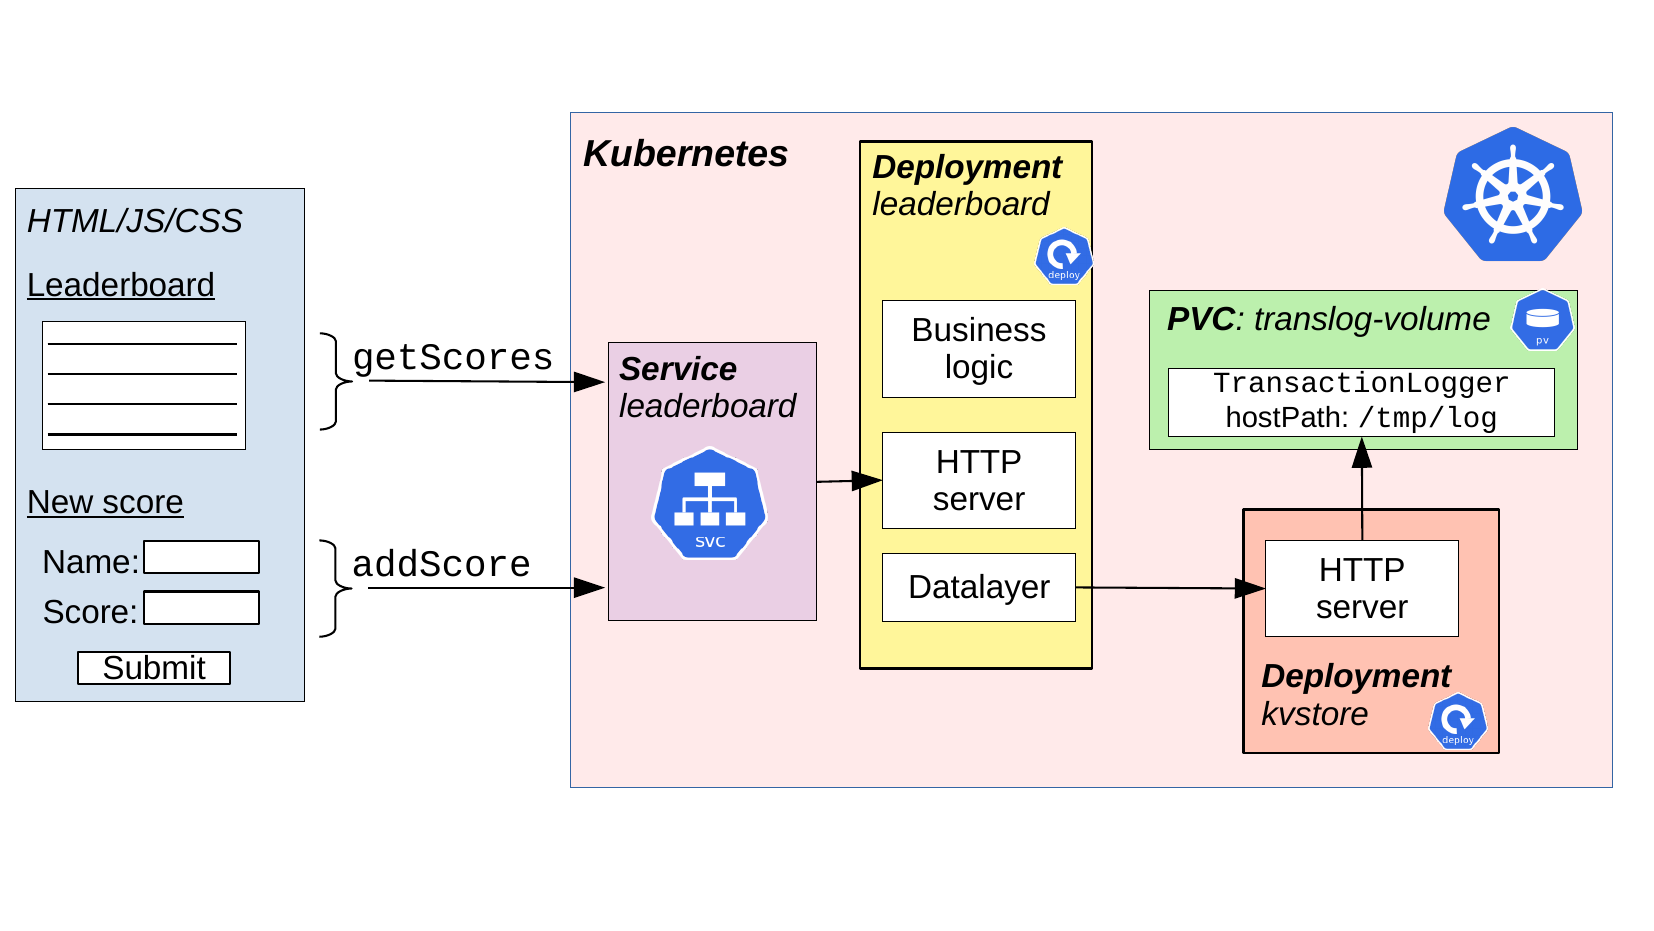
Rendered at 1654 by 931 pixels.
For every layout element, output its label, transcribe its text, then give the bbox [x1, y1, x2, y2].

text_box Submit [78, 652, 231, 685]
text_box New score [12, 476, 238, 561]
text_box Submit [147, 663, 156, 677]
text_box HTTP server [1265, 540, 1459, 637]
text_box Deployment kvstore [1246, 650, 1476, 743]
text_box Service leaderboard [604, 342, 829, 435]
picture [1034, 227, 1094, 285]
picture [1428, 692, 1488, 750]
text_box HTML/JS/CSS [12, 194, 270, 248]
text_box Leaderboard [12, 259, 238, 344]
picture [1510, 288, 1575, 351]
text_box Score: [27, 586, 157, 663]
picture [651, 446, 768, 560]
text_box Deployment leaderboard [857, 141, 1366, 234]
text_box Kubernetes [568, 125, 1077, 217]
text_box [15, 188, 305, 702]
text_box Business logic [882, 300, 1076, 398]
text_box Name: [27, 535, 156, 586]
text_box TransactionLogger hostPath: /tmp/log [1168, 378, 1555, 437]
text_box [570, 112, 1613, 788]
picture [1442, 125, 1584, 263]
text_box HTTP server [882, 432, 1076, 529]
text_box Datalayer [882, 553, 1076, 622]
text_box PVC: translog-volume [1152, 293, 1571, 378]
